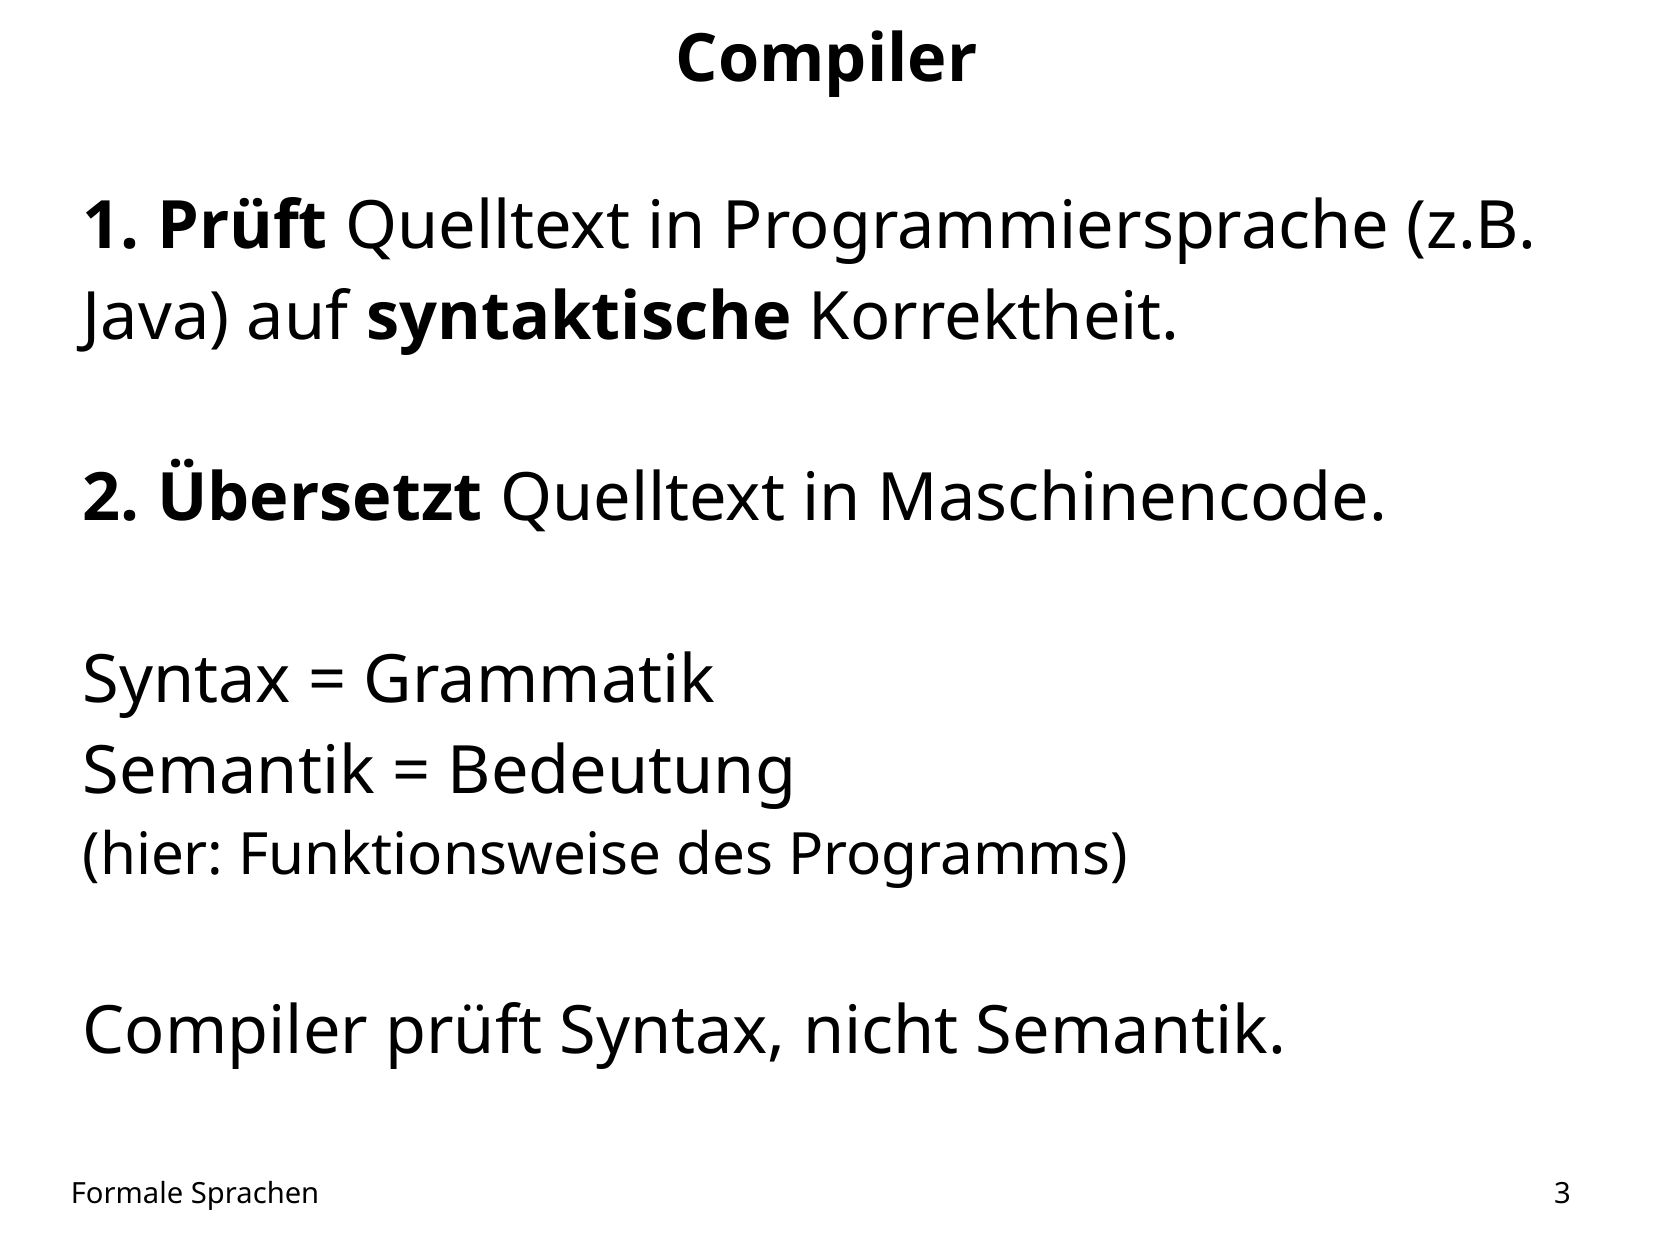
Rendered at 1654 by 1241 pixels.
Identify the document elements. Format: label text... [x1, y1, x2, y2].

title Compiler [0, 5, 1654, 107]
list 1. Prüft Quelltext in Programmiersprache (z.B. Java) auf syntaktische Korrektheit. 2. Übersetzt Quelltext in Maschinencode. Syntax = Grammatik Semantik = Bedeutung (hier: Funktionsweise des Programms) Compiler prüft Syntax, nicht Semantik. [82, 177, 1571, 1123]
